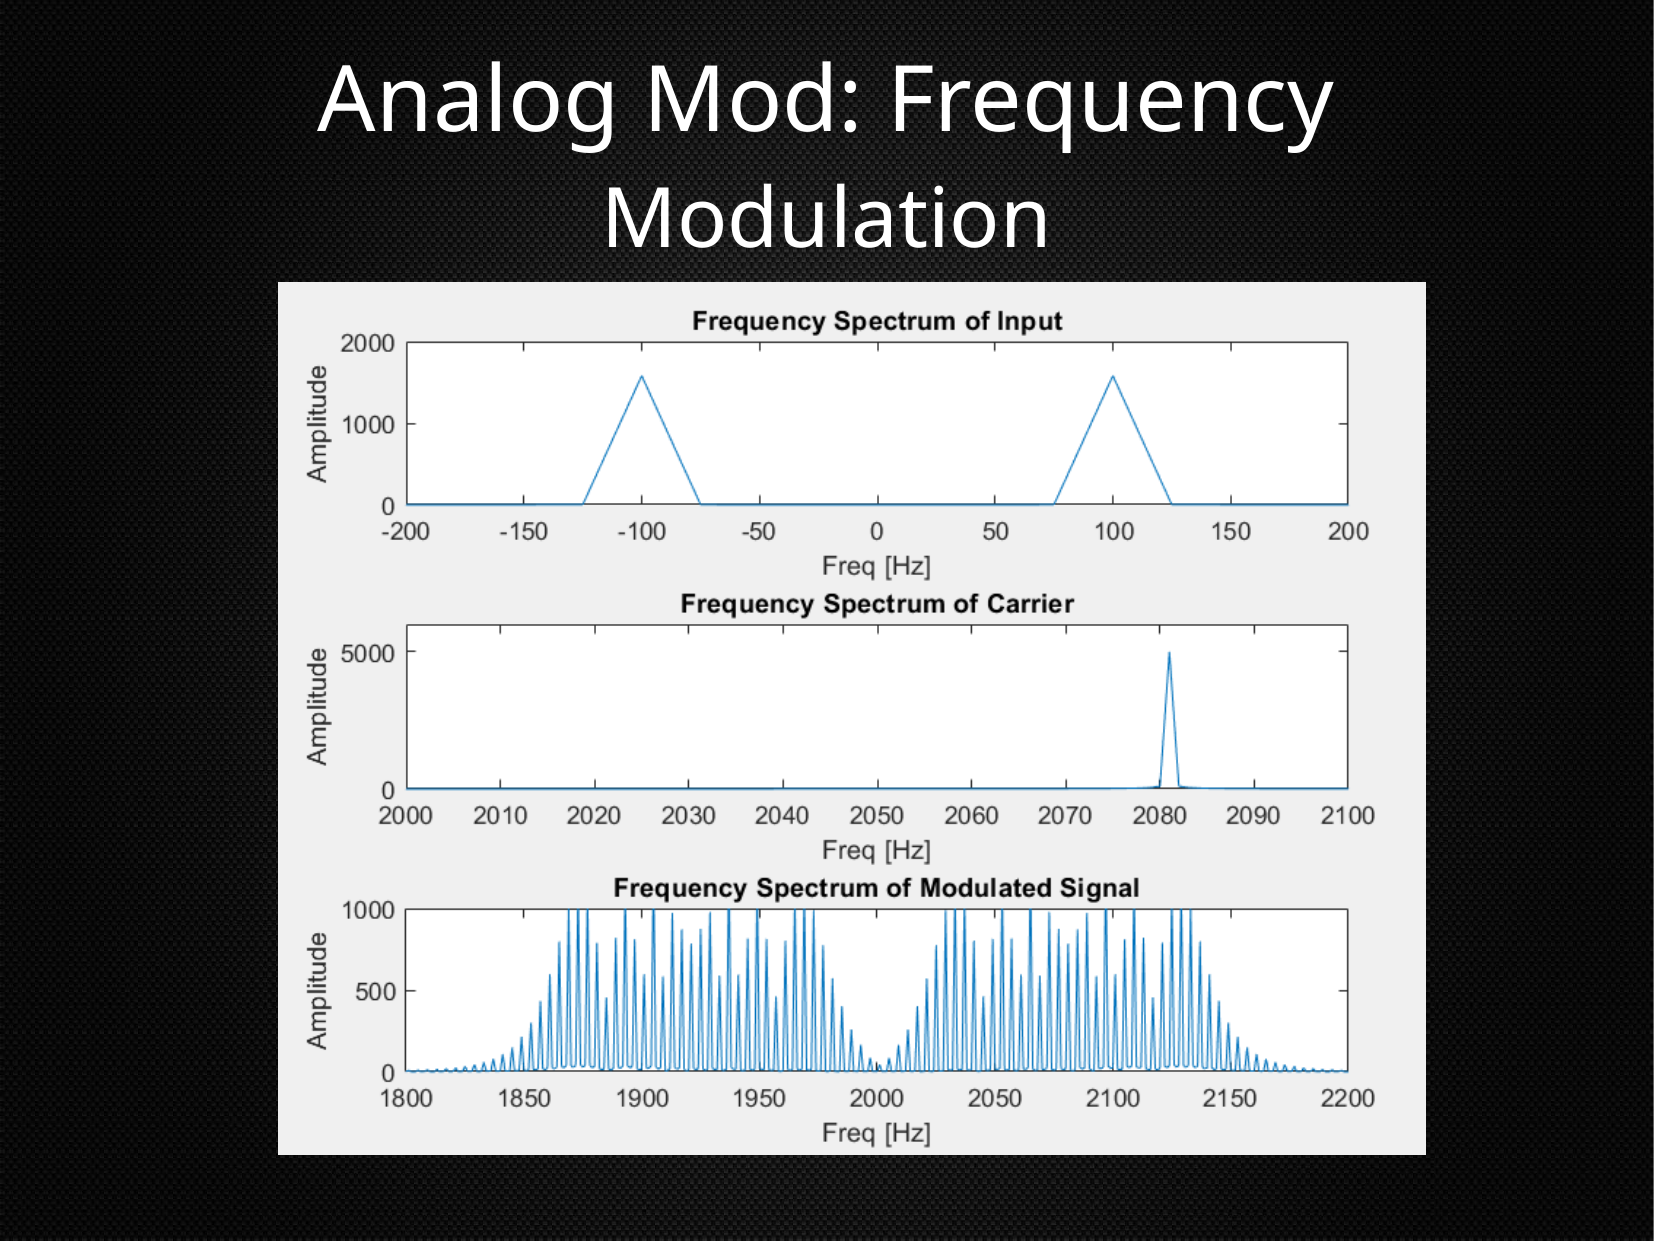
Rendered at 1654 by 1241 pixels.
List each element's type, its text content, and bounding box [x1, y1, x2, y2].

picture [0, 0, 1654, 1241]
title Analog Mod: Frequency Modulation [82, 18, 1571, 288]
